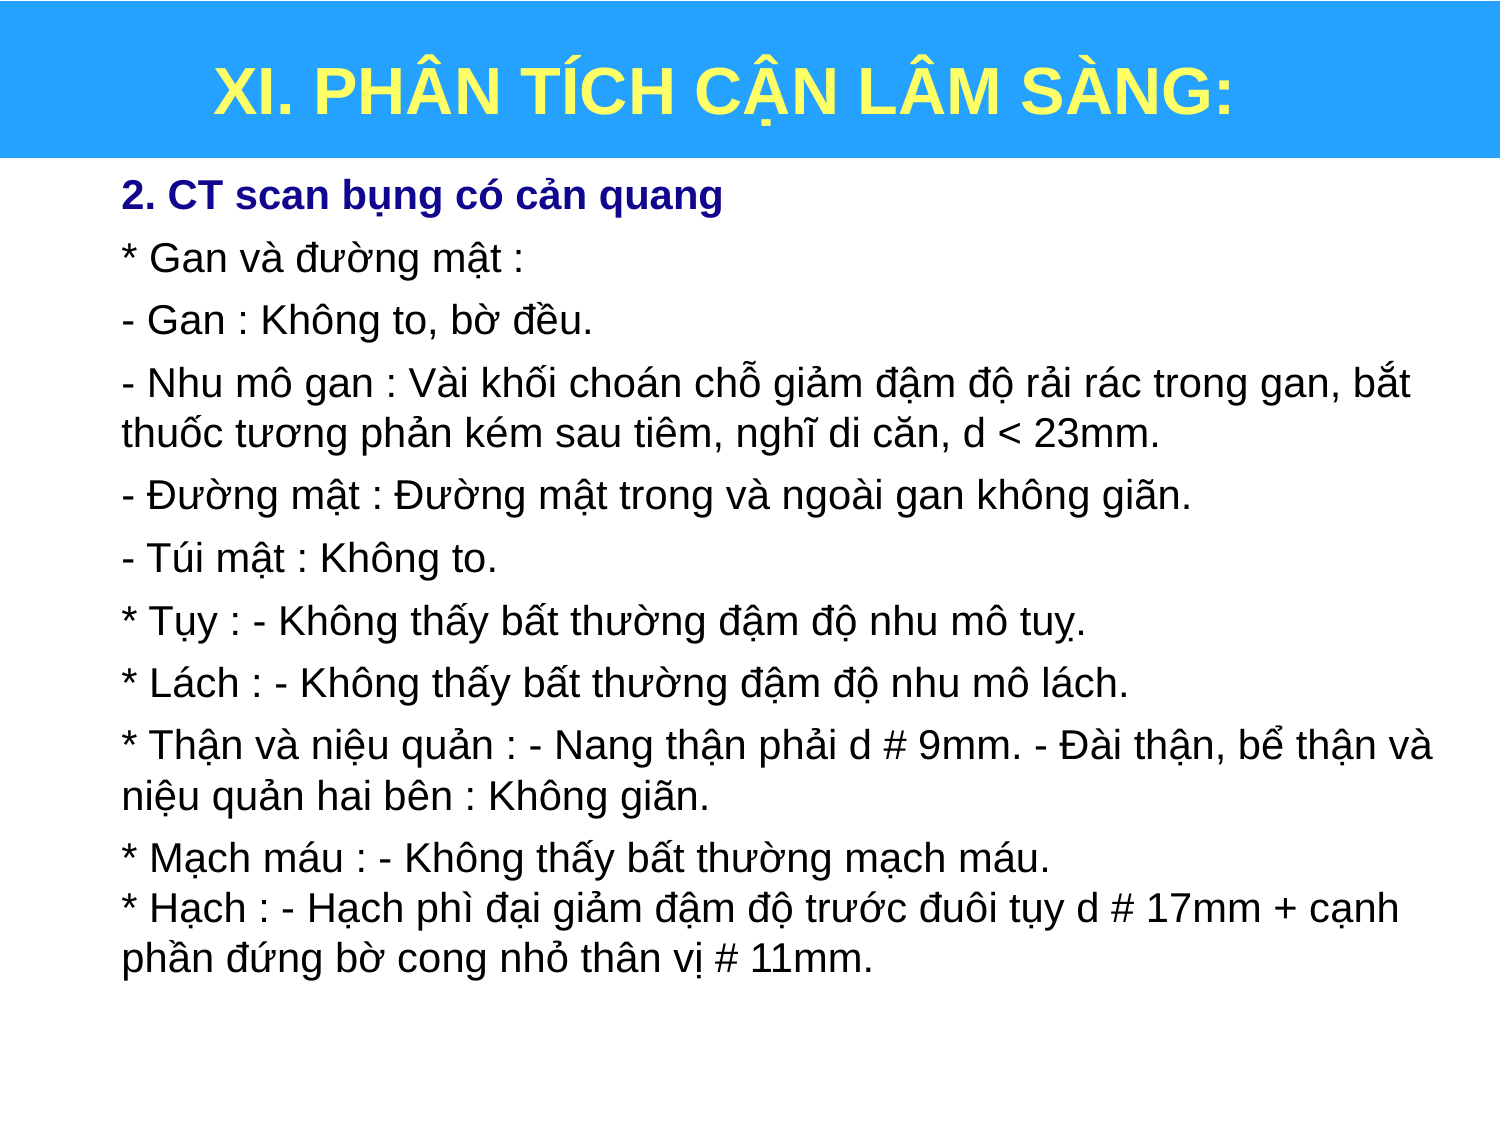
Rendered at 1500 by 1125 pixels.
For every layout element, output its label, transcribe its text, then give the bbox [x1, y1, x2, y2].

text_box 2. CT scan bụng có cản quang * Gan và đường mật : - Gan : Không to, bờ đều. - Nhu mô gan : Vài khối choán chỗ giảm đậm độ rải rác trong gan, bắt thuốc tương phản kém sau tiêm, nghĩ di căn, d < 23mm. - Đường mật : Đường mật trong và ngoài gan không giãn. - Túi mật : Không to. * Tụy : - Không thấy bất thường đậm độ nhu mô tuỵ. * Lách : - Không thấy bất thường đậm độ nhu mô lách. * Thận và niệu quản : - Nang thận phải d # 9mm. - Đài thận, bể thận và niệu quản hai bên : Không giãn. * Mạch máu : - Không thấy bất thường mạch máu. * Hạch : - Hạch phì đại giảm đậm độ trước đuôi tụy d # 17mm + cạnh phần đứng bờ cong nhỏ thân vị # 11mm. [106, 160, 1451, 1051]
title XI. PHÂN TÍCH CẬN LÂM SÀNG: [87, 24, 1363, 150]
